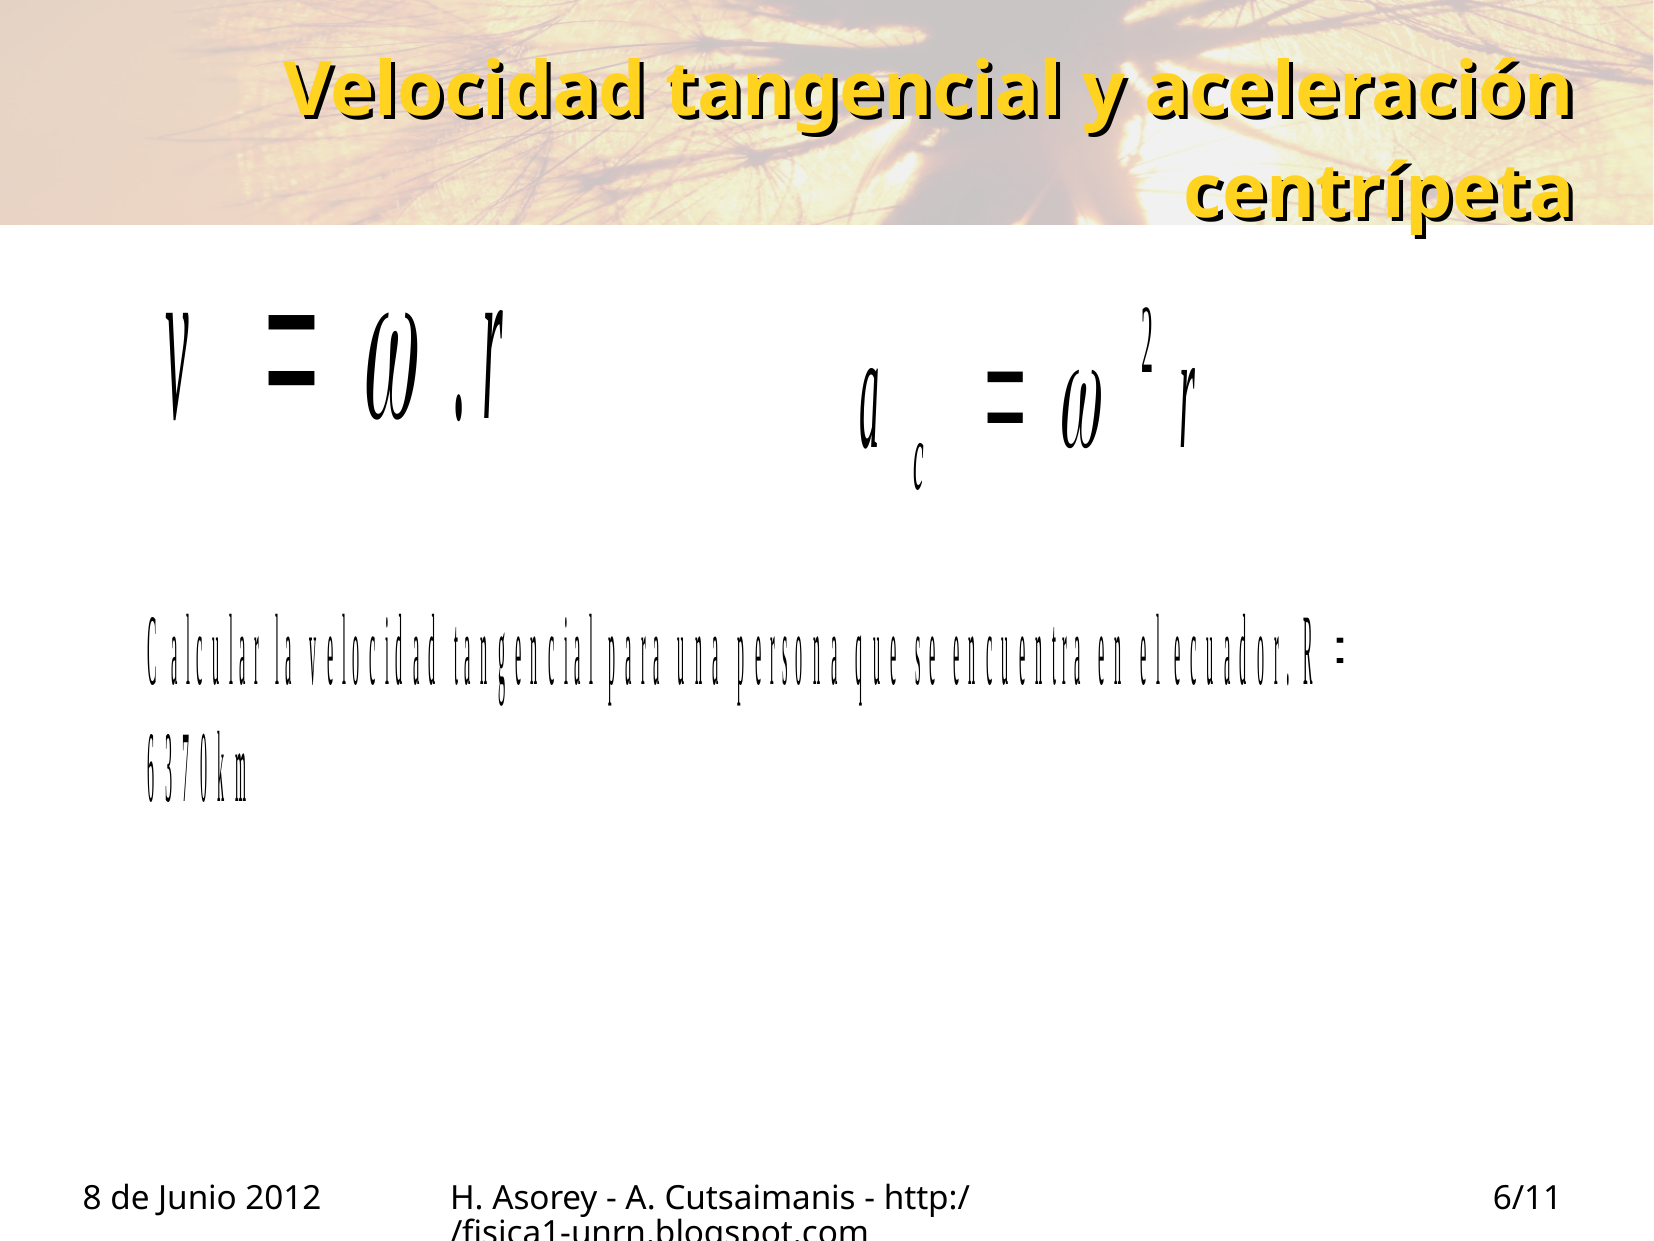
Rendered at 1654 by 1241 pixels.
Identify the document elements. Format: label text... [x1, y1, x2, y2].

title Velocidad tangencial y aceleración centrípeta [86, 39, 1576, 235]
picture [0, 0, 1654, 225]
picture [844, 265, 1241, 532]
picture [147, 593, 1447, 827]
picture [147, 265, 562, 473]
